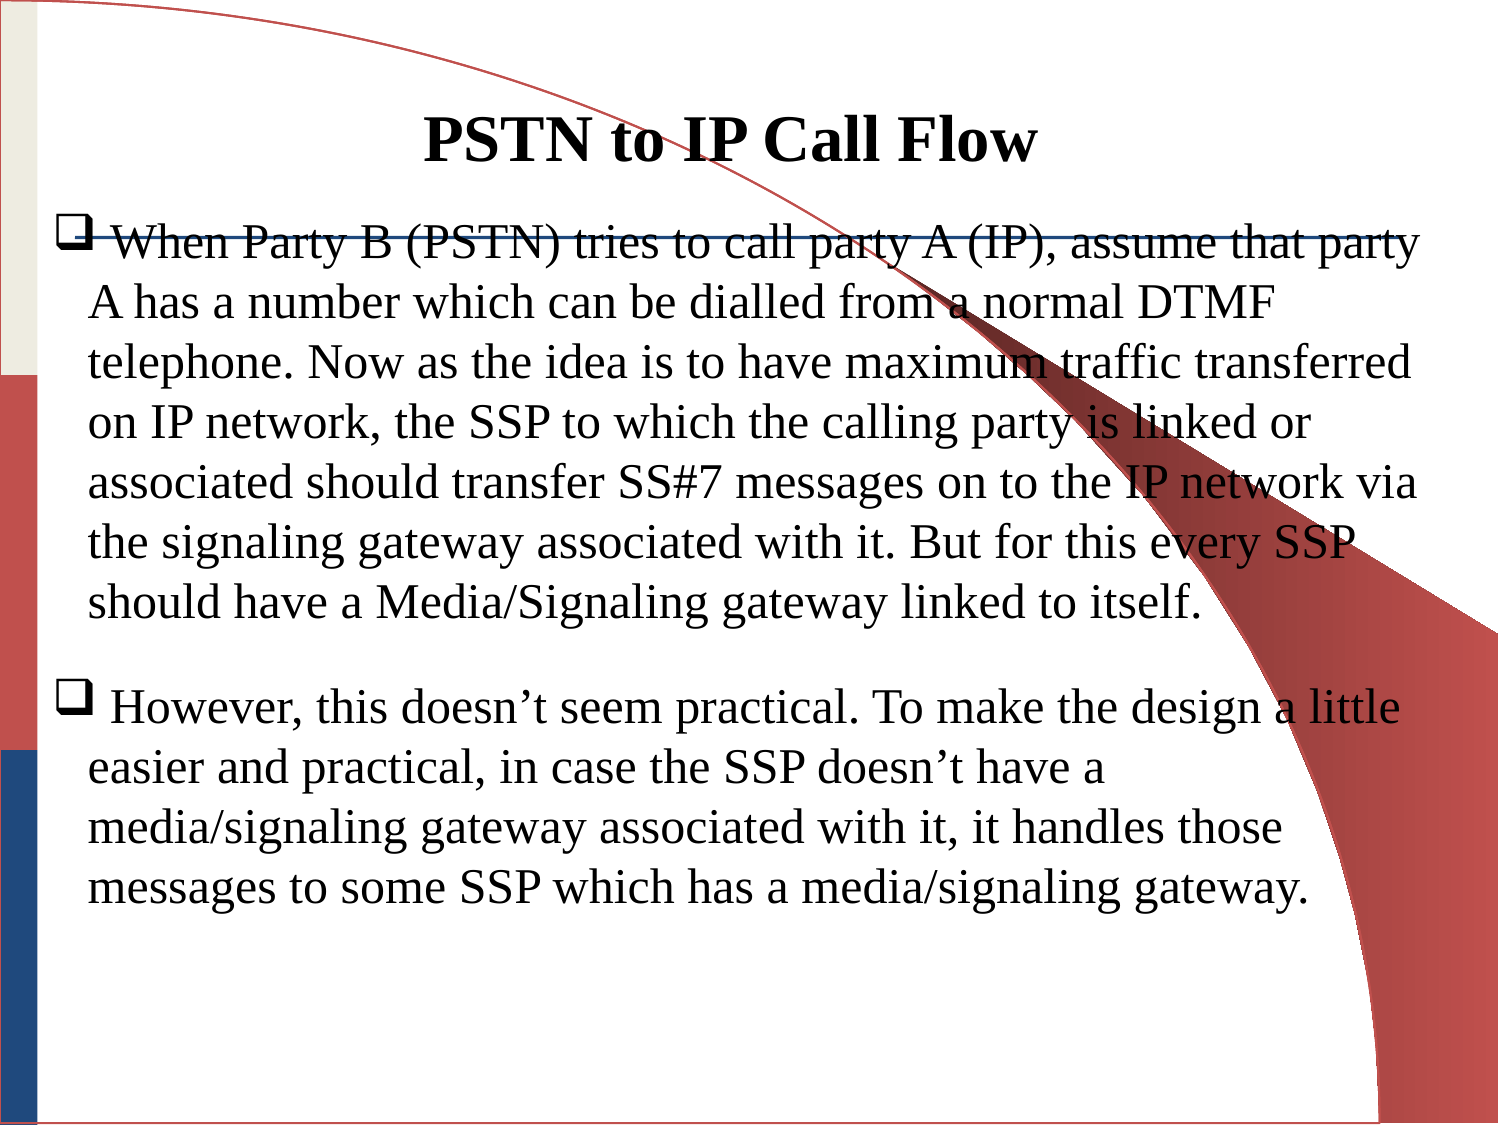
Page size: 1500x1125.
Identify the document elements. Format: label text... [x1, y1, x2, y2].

text_box PSTN to IP Call Flow [62, 87, 1400, 183]
text_box When Party B (PSTN) tries to call party A (IP), assume that party A has a number which can be dialled from a normal DTMF telephone. Now as the idea is to have maximum traffic transferred on IP network, the SSP to which the calling party is linked or associated should transfer SS#7 messages on to the IP network via the signaling gateway associated with it. But for this every SSP should have a Media/Signaling gateway linked to itself. However, this doesn’t seem practical. To make the design a little easier and practical, in case the SSP doesn’t have a media/signaling gateway associated with it, it handles those messages to some SSP which has a media/signaling gateway. [37, 201, 1438, 936]
